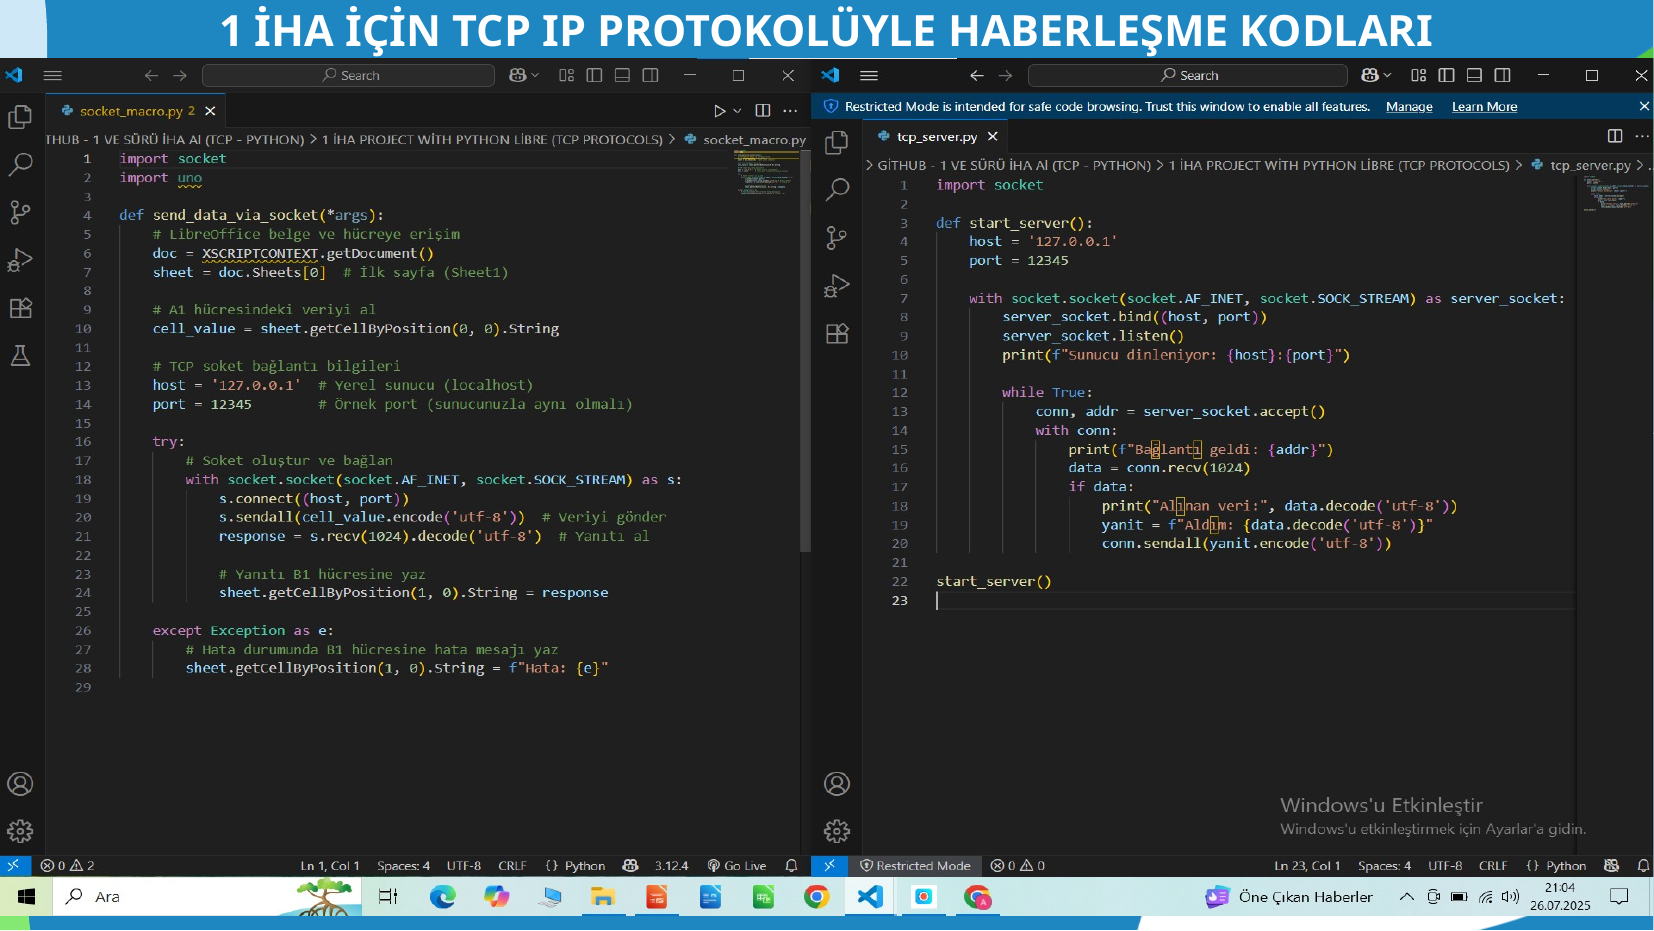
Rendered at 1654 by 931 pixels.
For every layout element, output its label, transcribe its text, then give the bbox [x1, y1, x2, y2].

title 1 İHA İÇİN TCP IP PROTOKOLÜYLE HABERLEŞME KODLARI [29, 0, 1625, 58]
picture [0, 47, 1654, 931]
